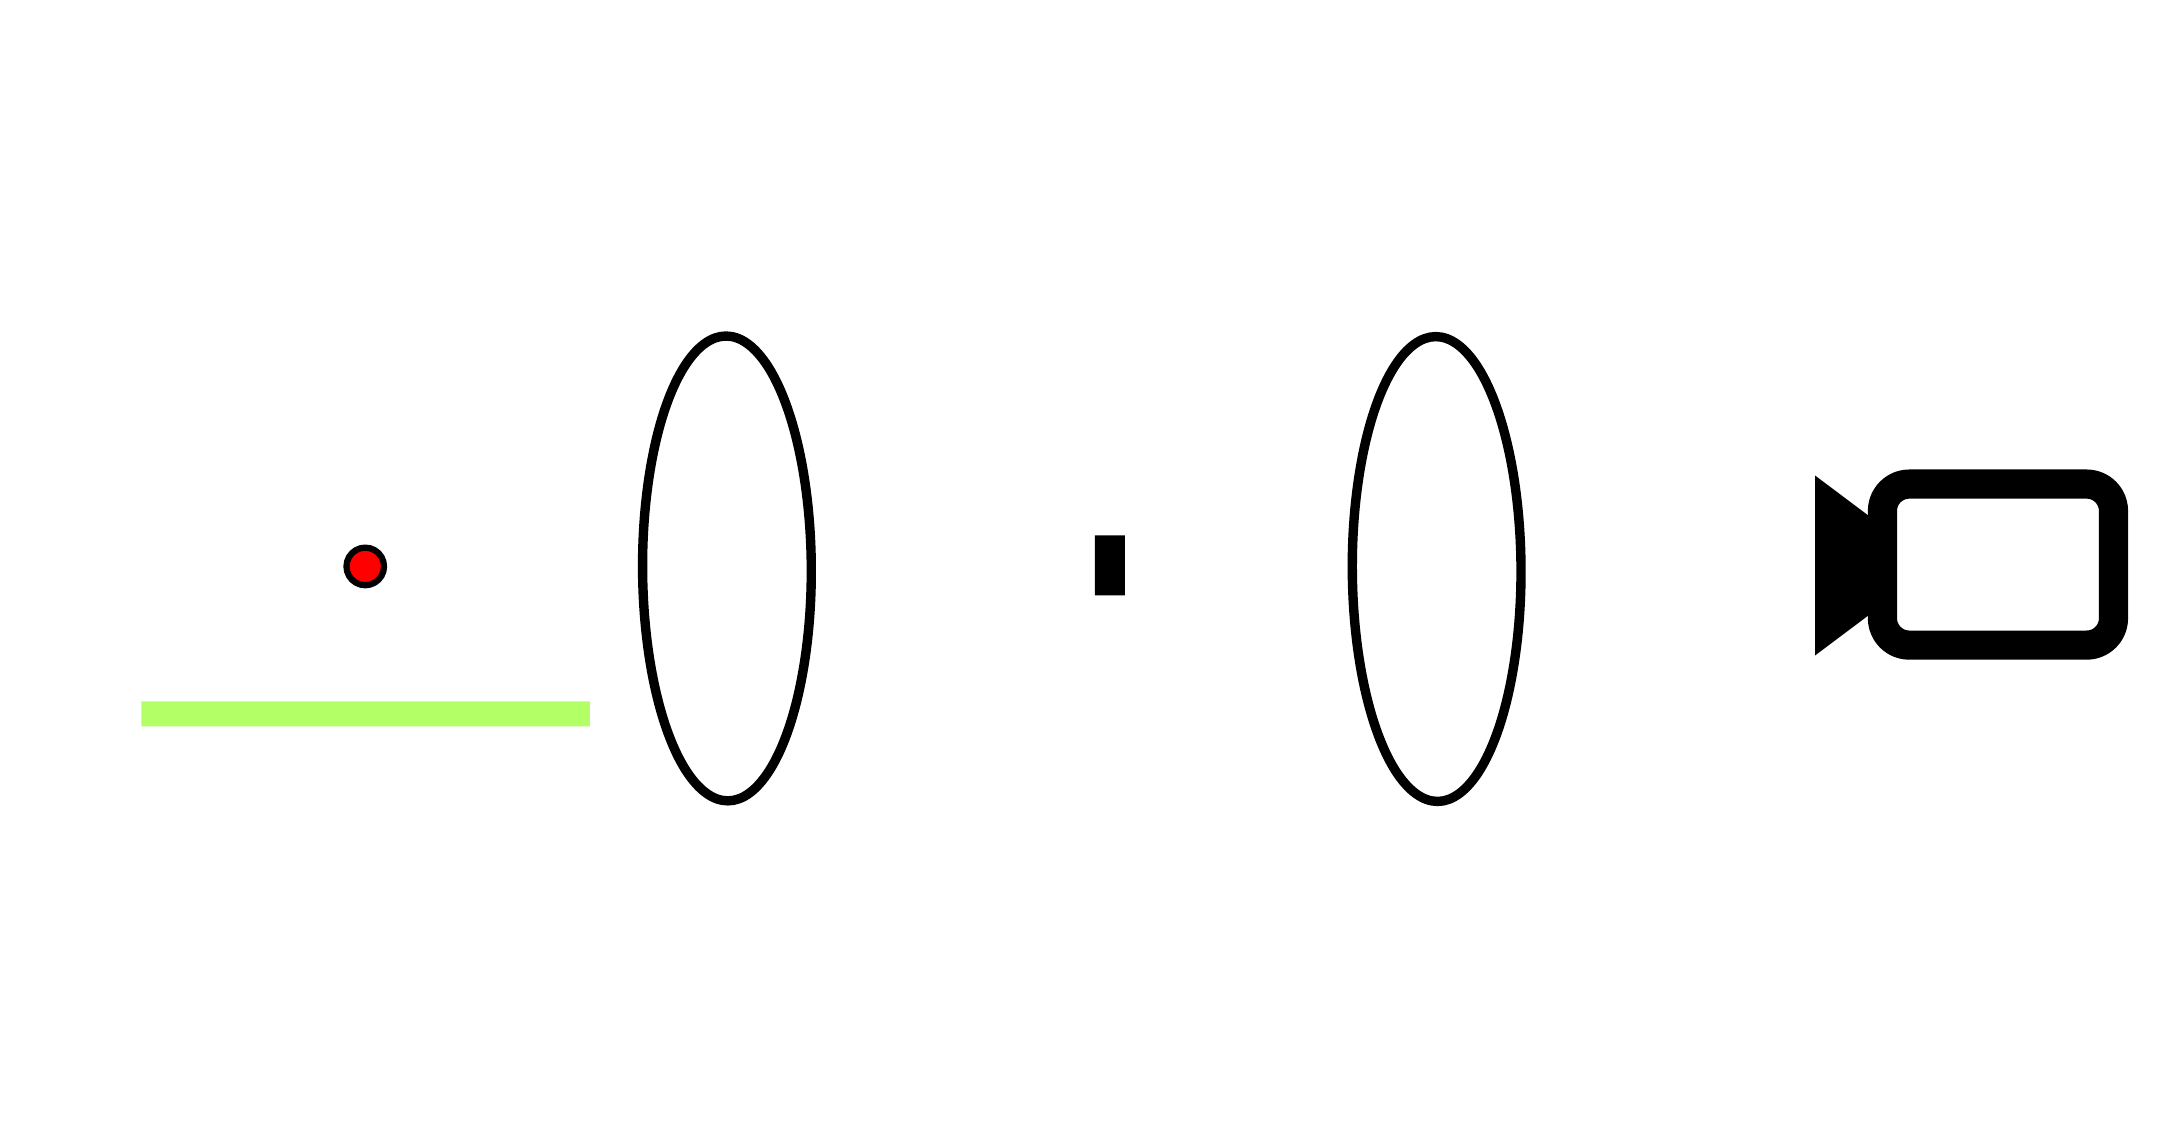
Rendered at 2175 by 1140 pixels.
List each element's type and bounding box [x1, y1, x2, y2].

text_box [1815, 475, 1876, 656]
text_box [1094, 535, 1125, 596]
text_box [1882, 484, 2114, 646]
text_box [1352, 336, 1522, 802]
text_box [346, 547, 385, 586]
text_box [642, 336, 812, 801]
